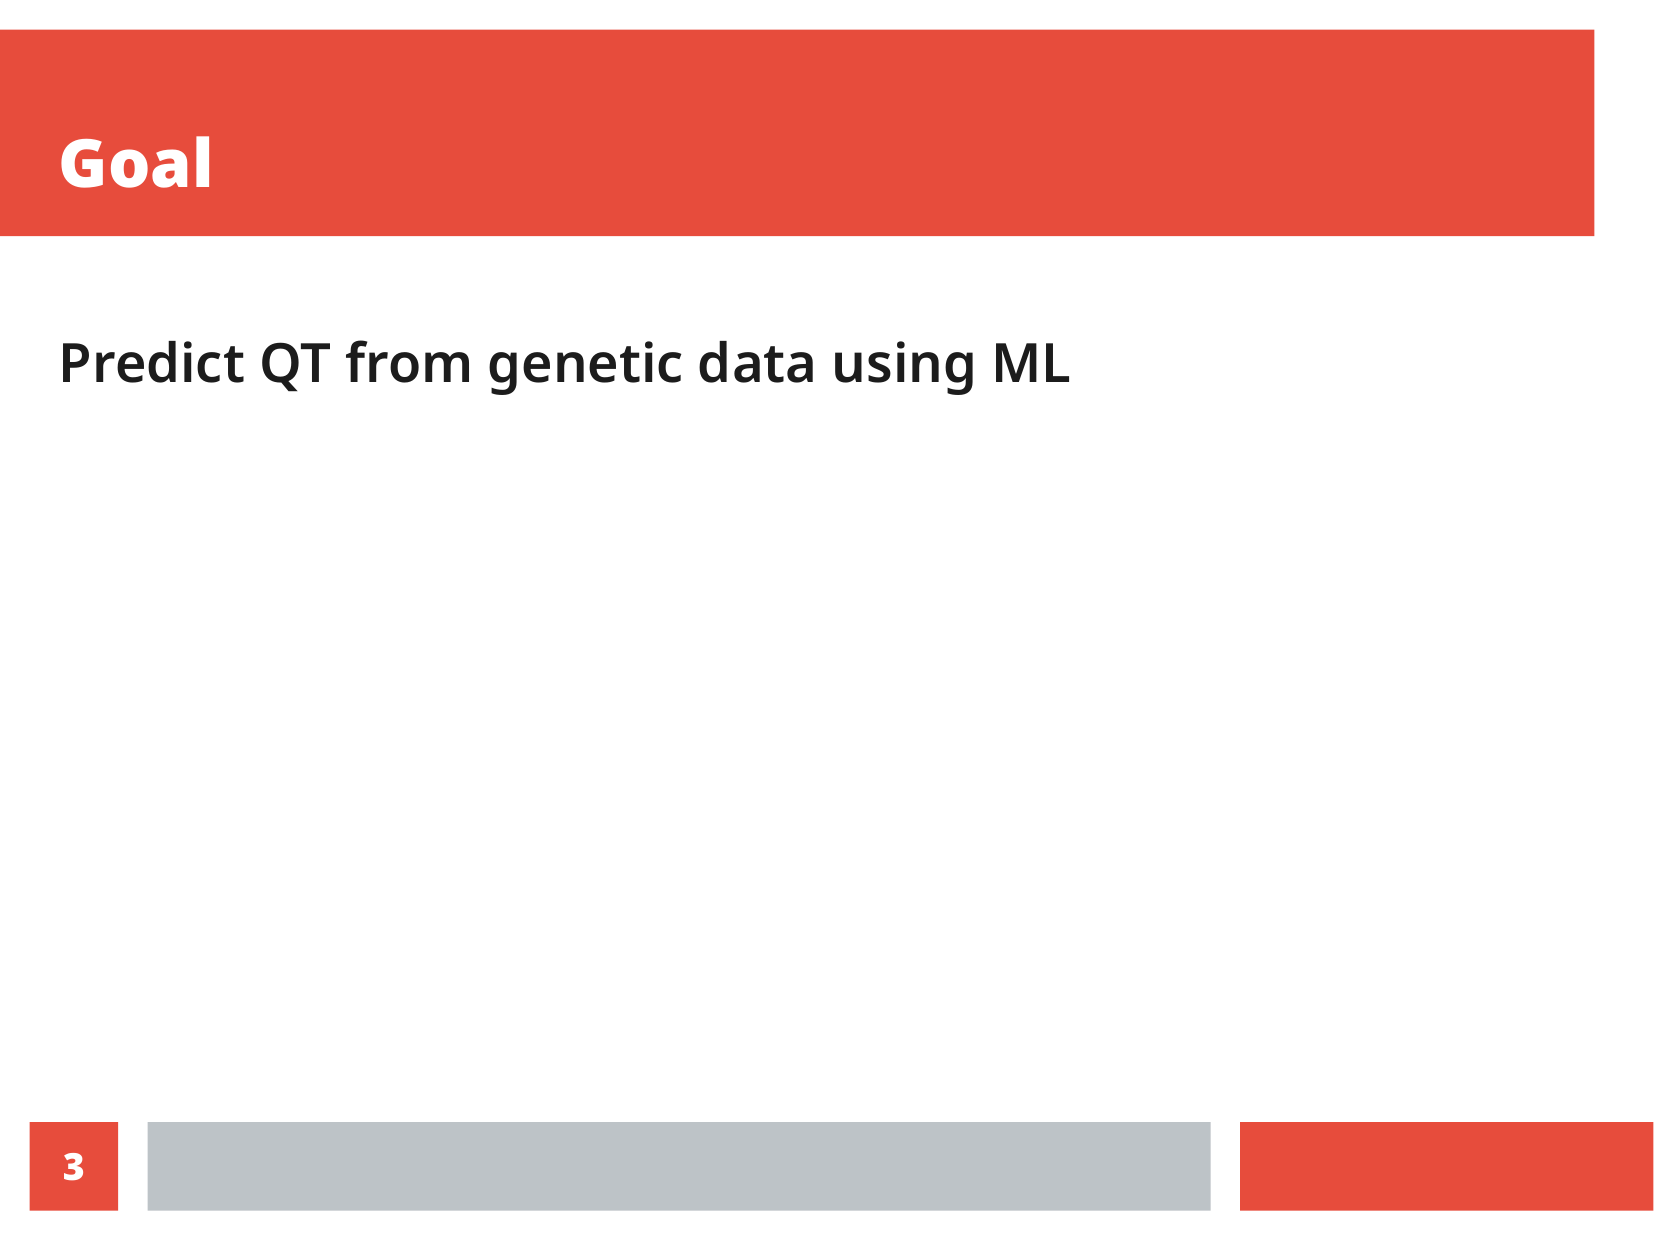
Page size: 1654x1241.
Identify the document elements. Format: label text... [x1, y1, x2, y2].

title Goal [59, 59, 1595, 207]
list Predict QT from genetic data using ML [59, 324, 1565, 1093]
